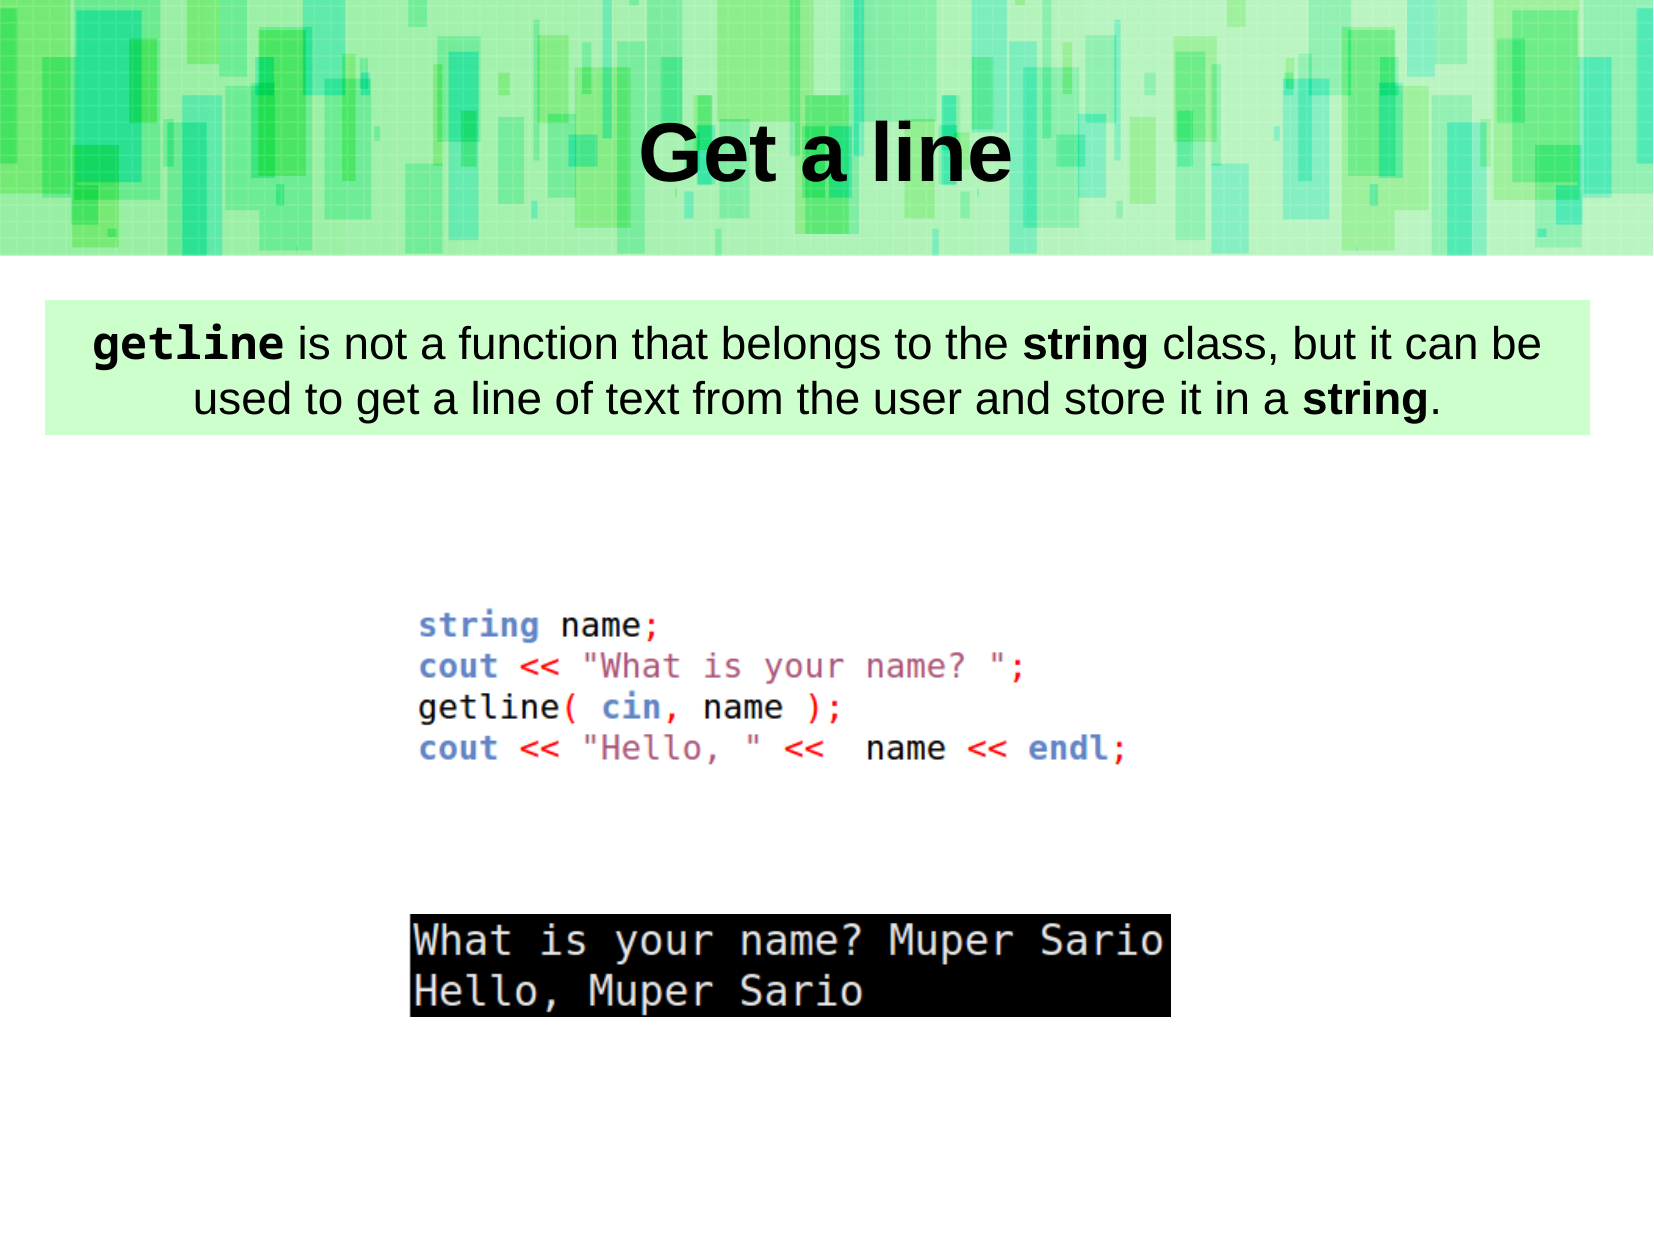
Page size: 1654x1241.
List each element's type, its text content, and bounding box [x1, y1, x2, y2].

text_box getline is not a function that belongs to the string class, but it can be used to get a line of text from the user and store it in a string. [45, 300, 1591, 436]
title Get a line [82, 49, 1571, 257]
picture [0, 0, 1654, 1241]
